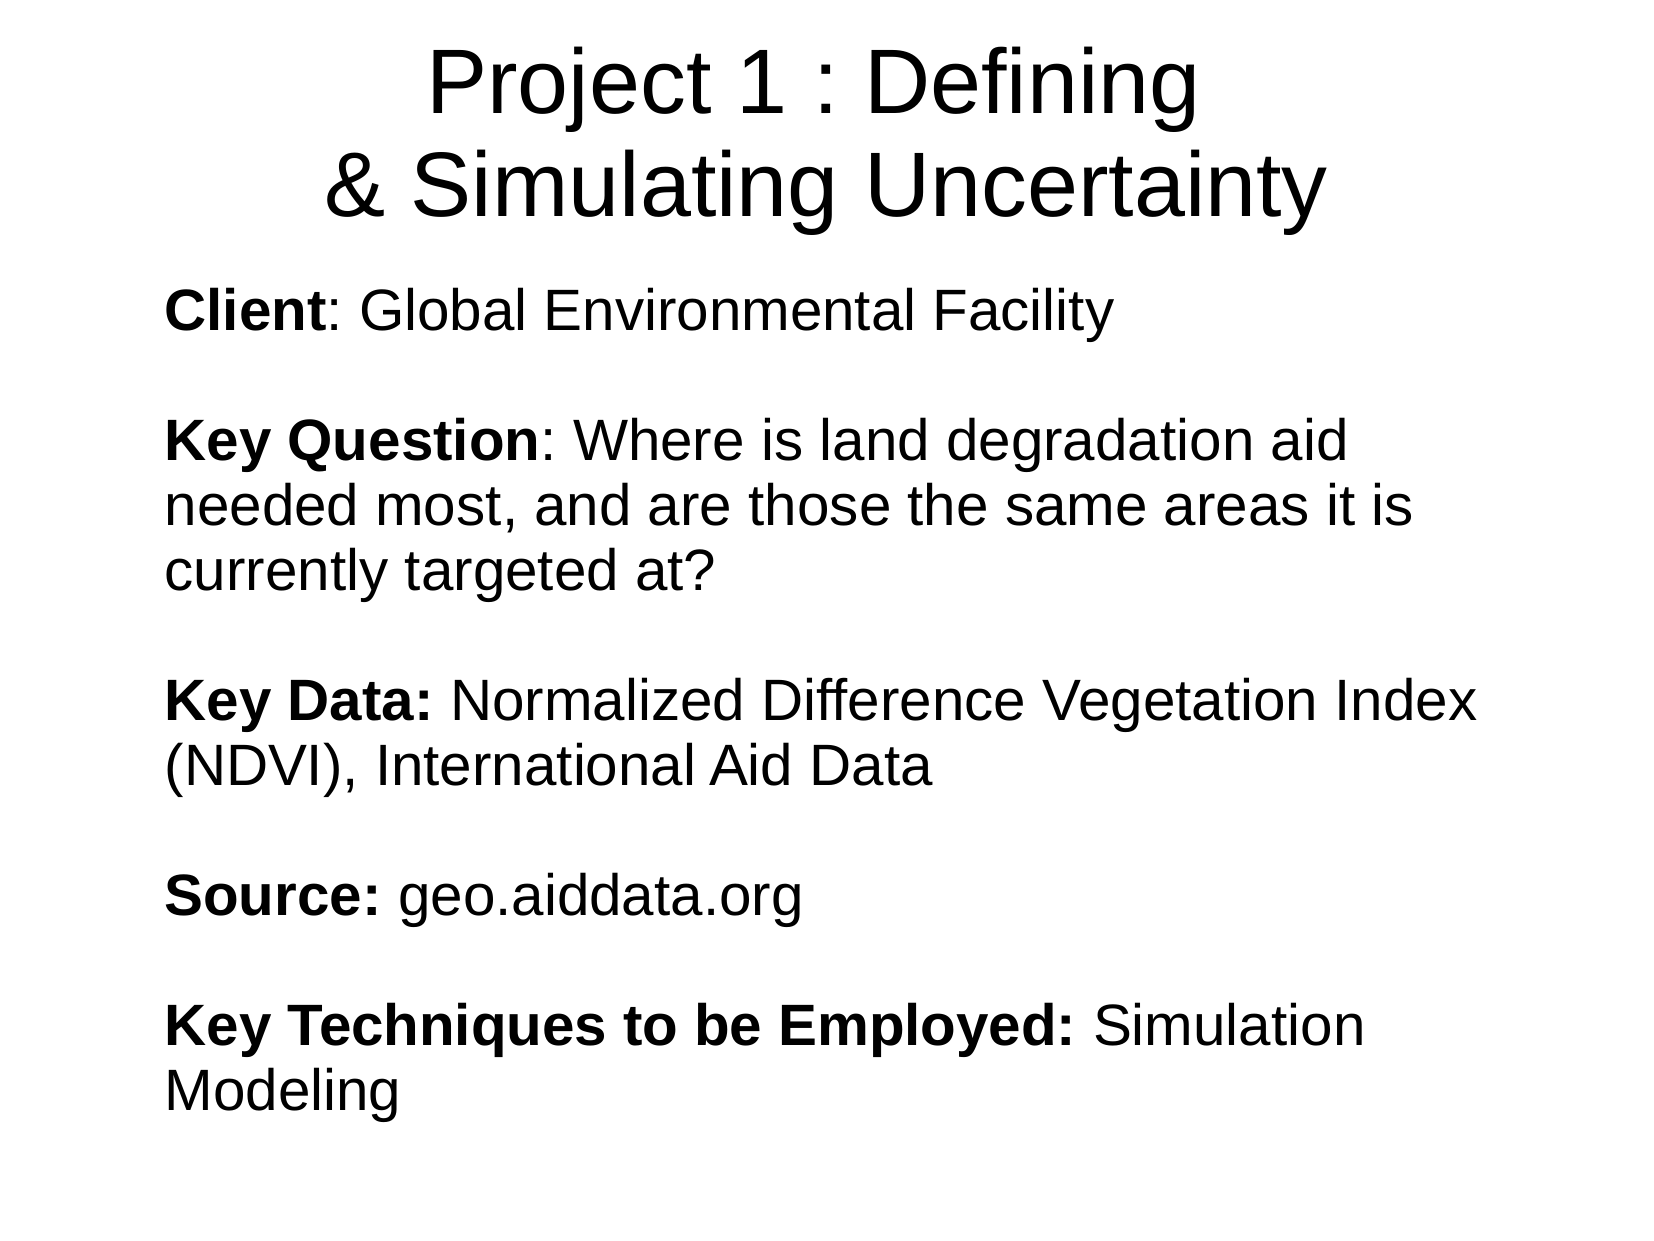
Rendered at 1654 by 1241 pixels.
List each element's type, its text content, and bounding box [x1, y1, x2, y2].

text_box Client: Global Environmental Facility Key Question: Where is land degradation aid needed most, and are those the same areas it is currently targeted at? Key Data: Normalized Difference Vegetation Index (NDVI), International Aid Data Source: geo.aiddata.org Key Techniques to be Employed: Simulation Modeling [150, 270, 1576, 1131]
title Project 1 : Defining & Simulating Uncertainty [82, 30, 1571, 238]
